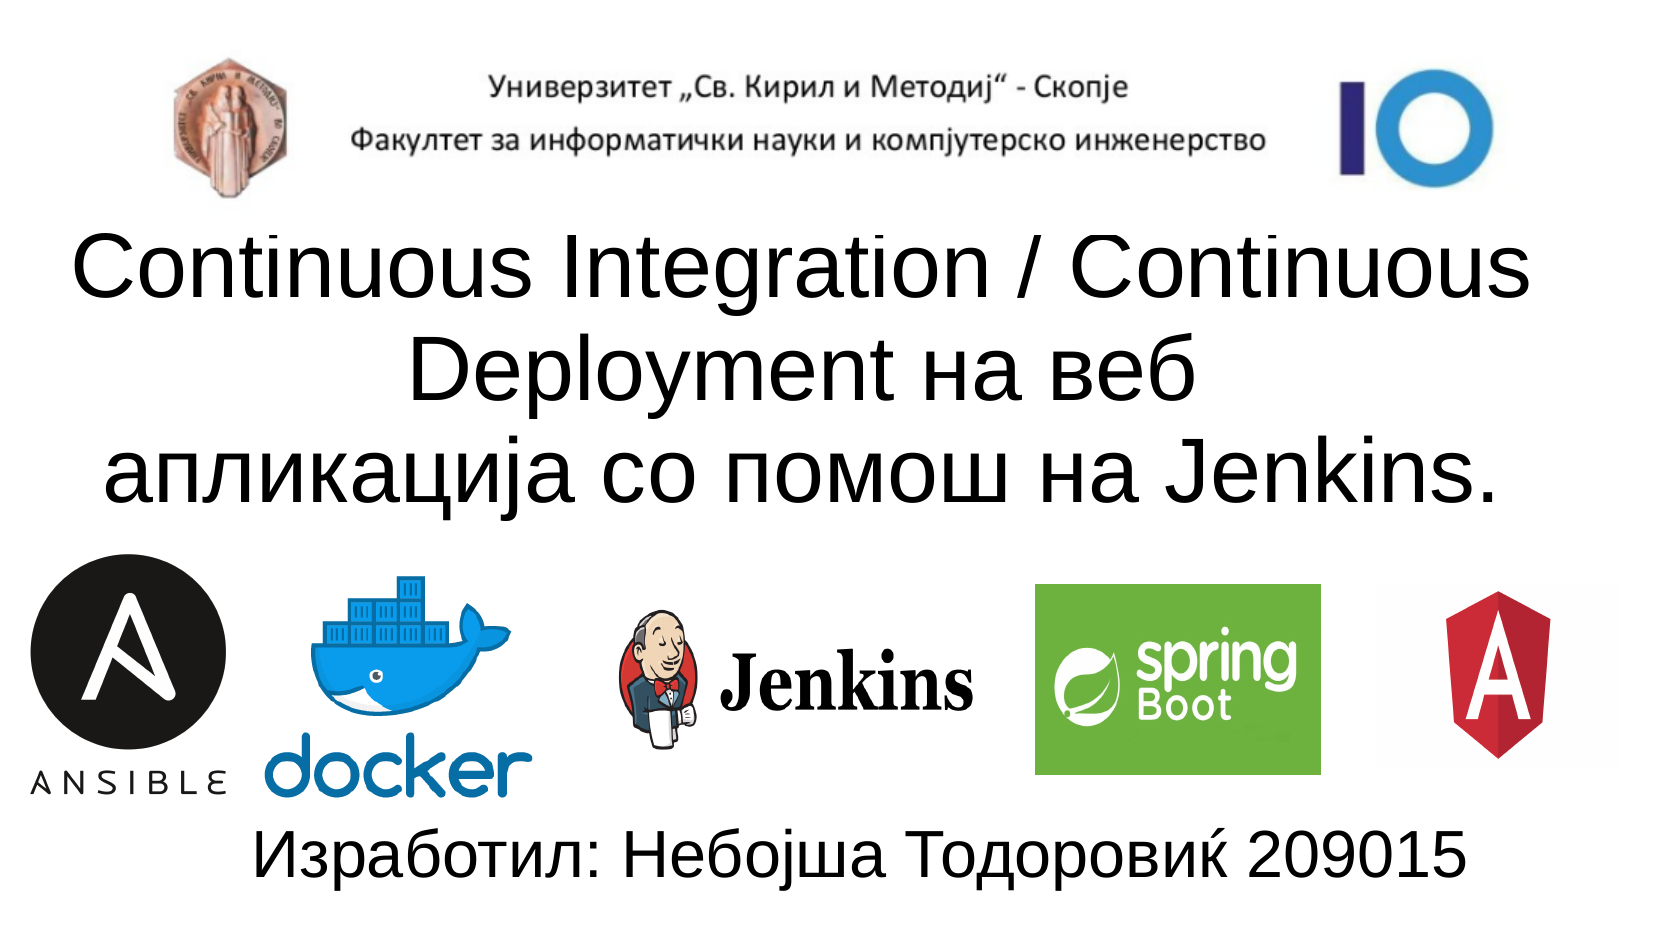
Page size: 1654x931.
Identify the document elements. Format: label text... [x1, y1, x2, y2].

picture [615, 564, 976, 796]
subtitle Изработил: Небојша Тодоровиќ 209015 [225, 780, 1496, 930]
picture [120, 0, 1531, 235]
picture [1035, 584, 1321, 775]
picture [240, 552, 556, 821]
picture [30, 554, 226, 796]
title Continuous Integration / Continuous Deployment на веб апликација со помош на Jenkins. [0, 184, 1606, 553]
picture [1375, 584, 1621, 768]
